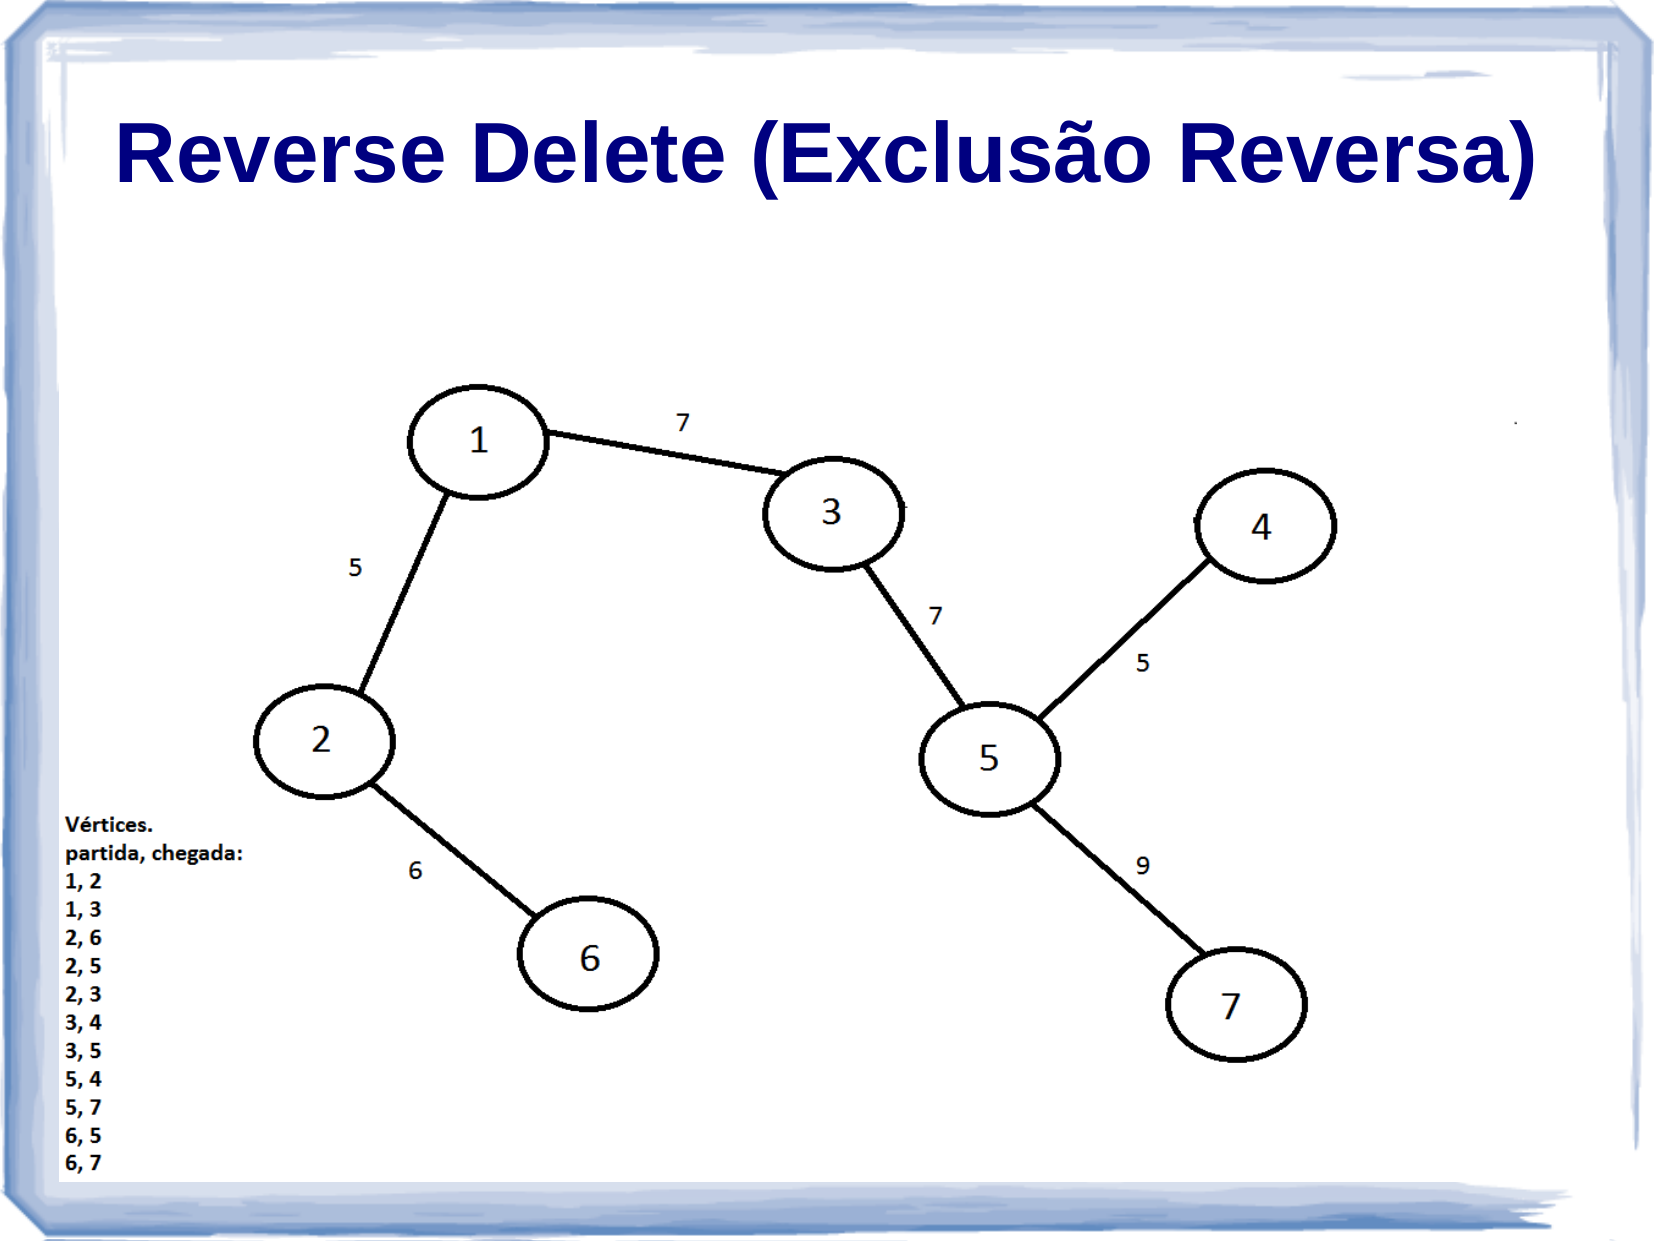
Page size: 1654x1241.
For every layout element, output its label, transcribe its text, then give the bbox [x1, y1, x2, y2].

title Reverse Delete (Exclusão Reversa) [82, 49, 1571, 257]
picture [0, 0, 1654, 1241]
